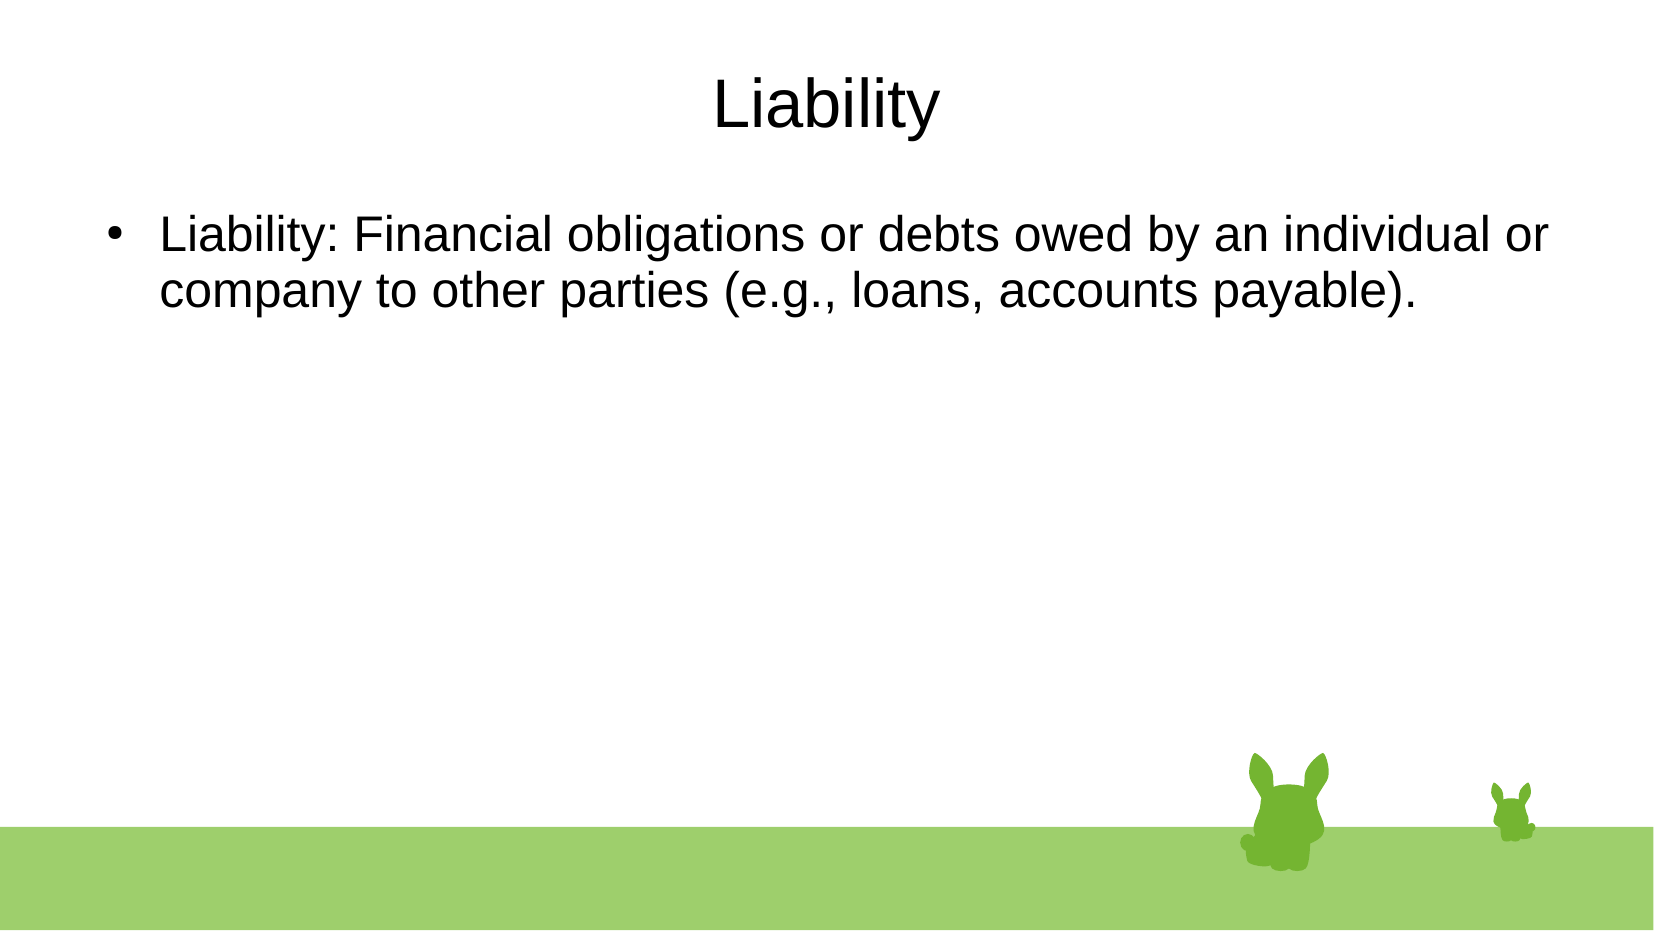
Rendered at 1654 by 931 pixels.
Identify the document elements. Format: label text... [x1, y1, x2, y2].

list Liability: Financial obligations or debts owed by an individual or company to other parties (e.g., loans, accounts payable). [88, 206, 1565, 739]
title Liability [88, 29, 1565, 178]
